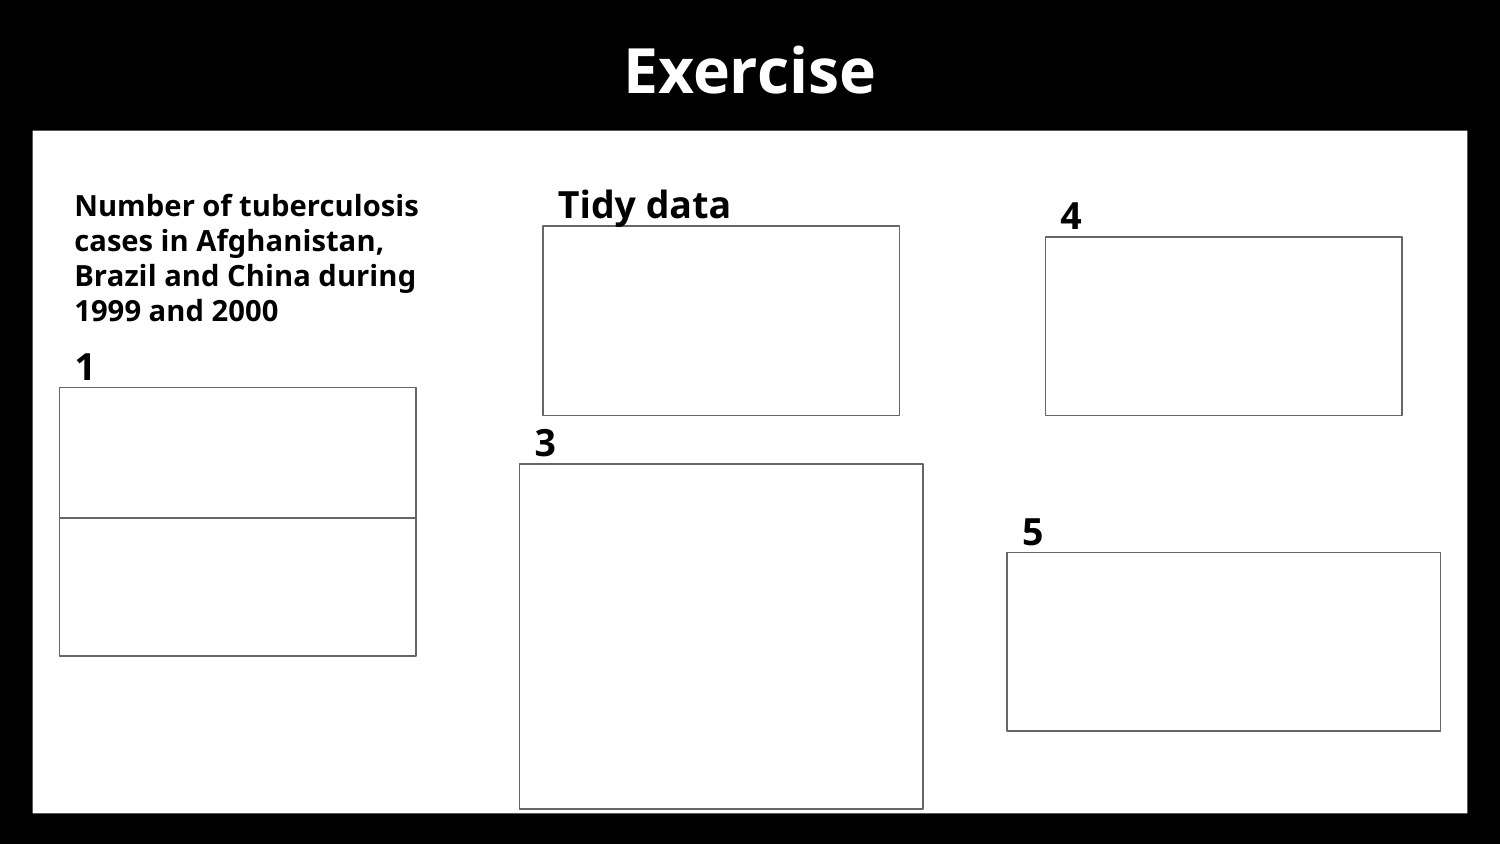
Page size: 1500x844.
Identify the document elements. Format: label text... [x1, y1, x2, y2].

text_box Number of tuberculosis cases in Afghanistan, Brazil and China during 1999 and 2000 [59, 167, 463, 347]
text_box Tidy data [542, 180, 900, 226]
text_box 4 [1045, 191, 1403, 237]
text_box 1 [59, 347, 417, 388]
text_box Exercise [32, 21, 1468, 116]
text_box 5 [1007, 507, 1441, 553]
text_box 3 [519, 418, 923, 464]
